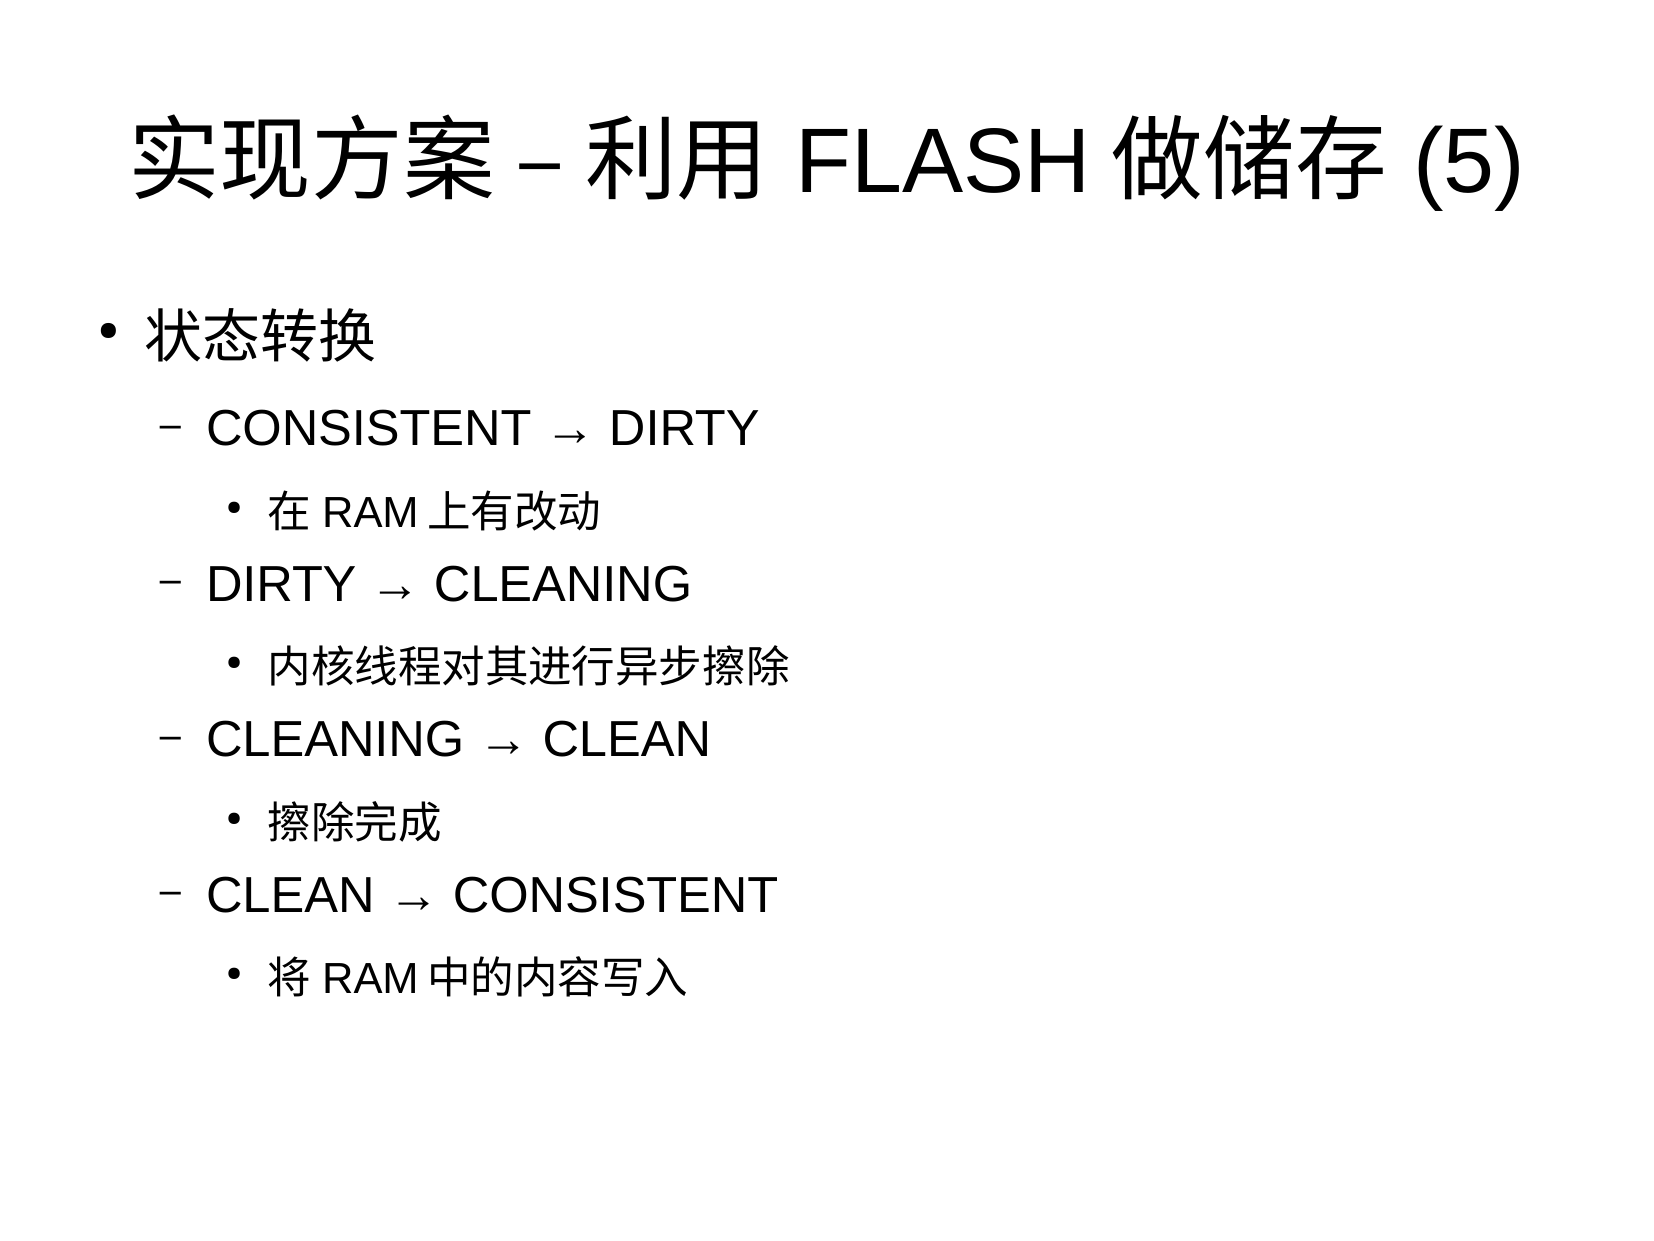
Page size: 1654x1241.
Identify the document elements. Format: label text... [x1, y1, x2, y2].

list 状态转换 CONSISTENT → DIRTY 在RAM上有改动 DIRTY → CLEANING 内核线程对其进行异步擦除 CLEANING → CLEAN 擦除完成 CLEAN → CONSISTENT 将RAM中的内容写入 [82, 290, 1571, 1010]
title 实现方案 – 利用FLASH做储存(5) [82, 49, 1571, 257]
